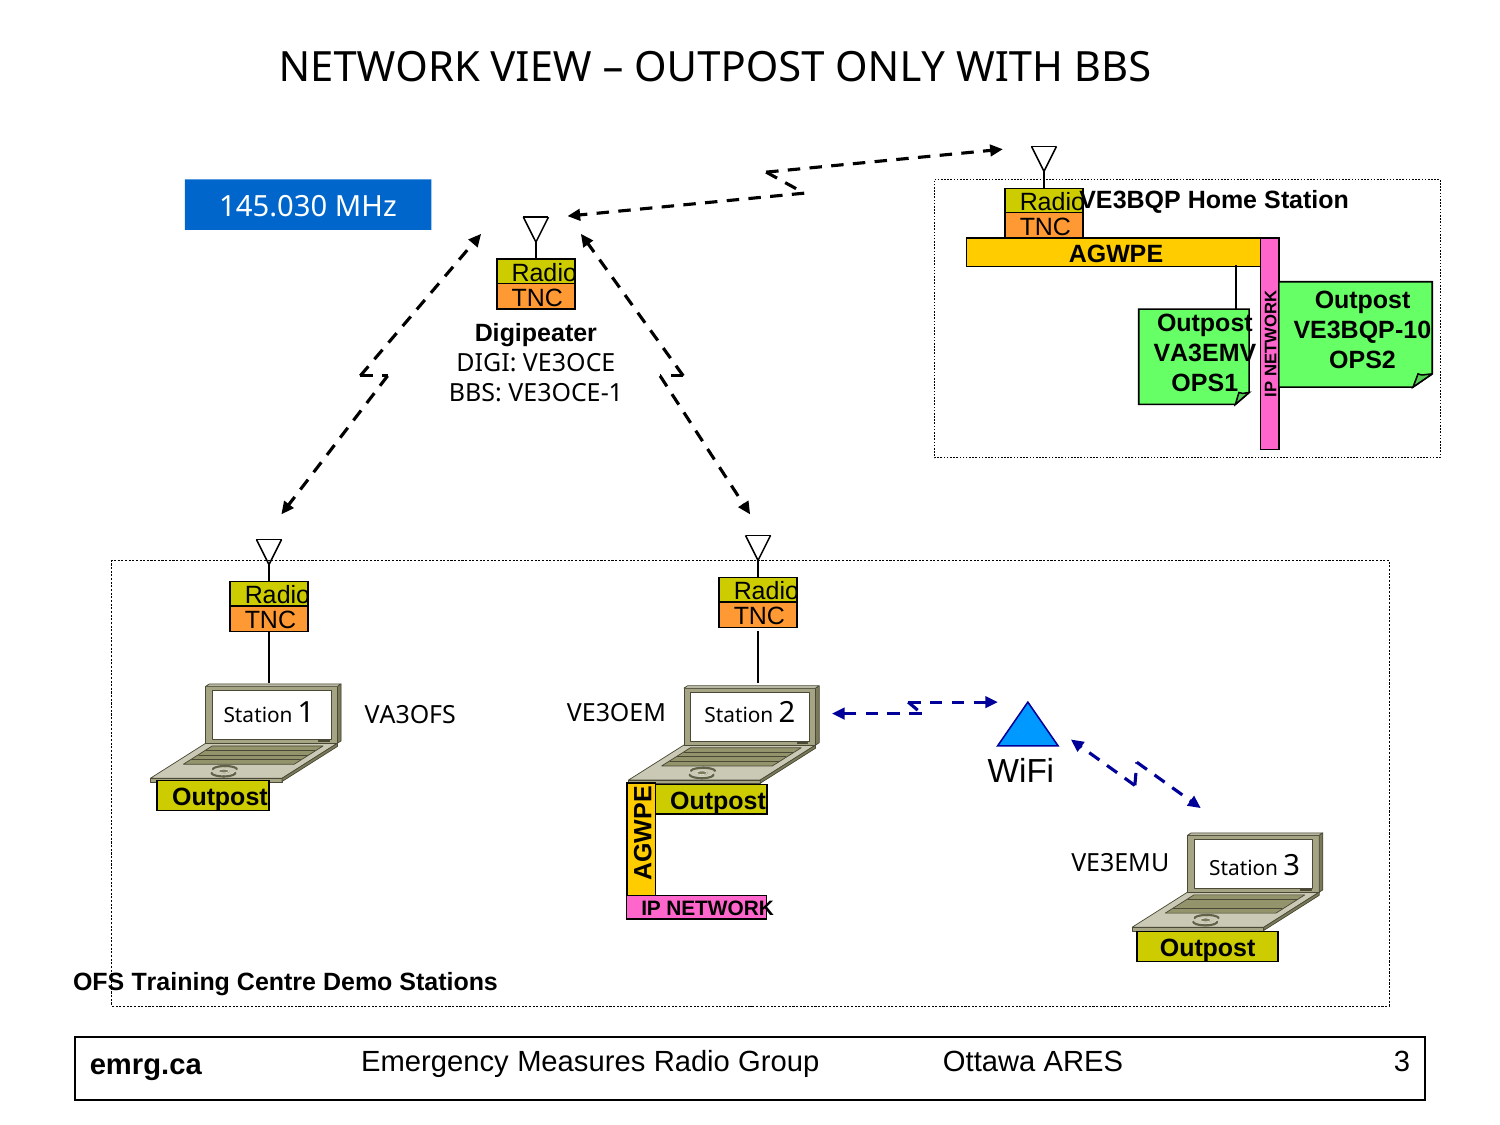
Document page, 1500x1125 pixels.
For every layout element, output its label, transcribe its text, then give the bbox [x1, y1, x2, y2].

picture [148, 683, 343, 783]
picture [627, 735, 821, 785]
text_box IP NETWORK [626, 895, 767, 920]
picture [627, 684, 821, 692]
text_box TNC [229, 606, 309, 632]
text_box TNC [718, 602, 798, 628]
text_box NETWORK VIEW – OUTPOST ONLY WITH BBS [263, 38, 1279, 99]
text_box Station 1 [152, 690, 386, 737]
text_box [997, 702, 1059, 746]
text_box 145.030 MHz [184, 179, 432, 230]
text_box VE3EMU [1000, 842, 1130, 885]
text_box VE3BQP Home Station [1064, 179, 1477, 222]
text_box Outpost [655, 784, 768, 815]
text_box VE3OEM [495, 692, 633, 735]
text_box AGWPE [627, 782, 656, 895]
text_box Outpost [1137, 931, 1279, 962]
text_box Station 2 [633, 690, 867, 737]
text_box Outpost [157, 780, 269, 811]
text_box TNC [496, 284, 575, 309]
text_box Radio [1004, 188, 1064, 213]
picture [1130, 832, 1325, 932]
text_box Radio [718, 577, 798, 602]
text_box Radio [496, 259, 575, 284]
text_box OFS Training Centre Demo Stations [58, 961, 627, 1004]
text_box AGWPE [966, 238, 1260, 267]
text_box WiFi [961, 745, 1081, 798]
text_box Station 3 [1138, 842, 1372, 890]
text_box TNC [1004, 213, 1084, 238]
text_box Outpost VE3BQP-10 OPS2 [1278, 281, 1433, 388]
text_box Radio [229, 581, 309, 606]
text_box VA3OFS [386, 694, 528, 737]
text_box IP NETWORK [1260, 238, 1279, 450]
text_box Digipeater DIGI: VE3OCE BBS: VE3OCE-1 [434, 309, 639, 415]
text_box Outpost VA3EMV OPS1 [1138, 309, 1250, 405]
